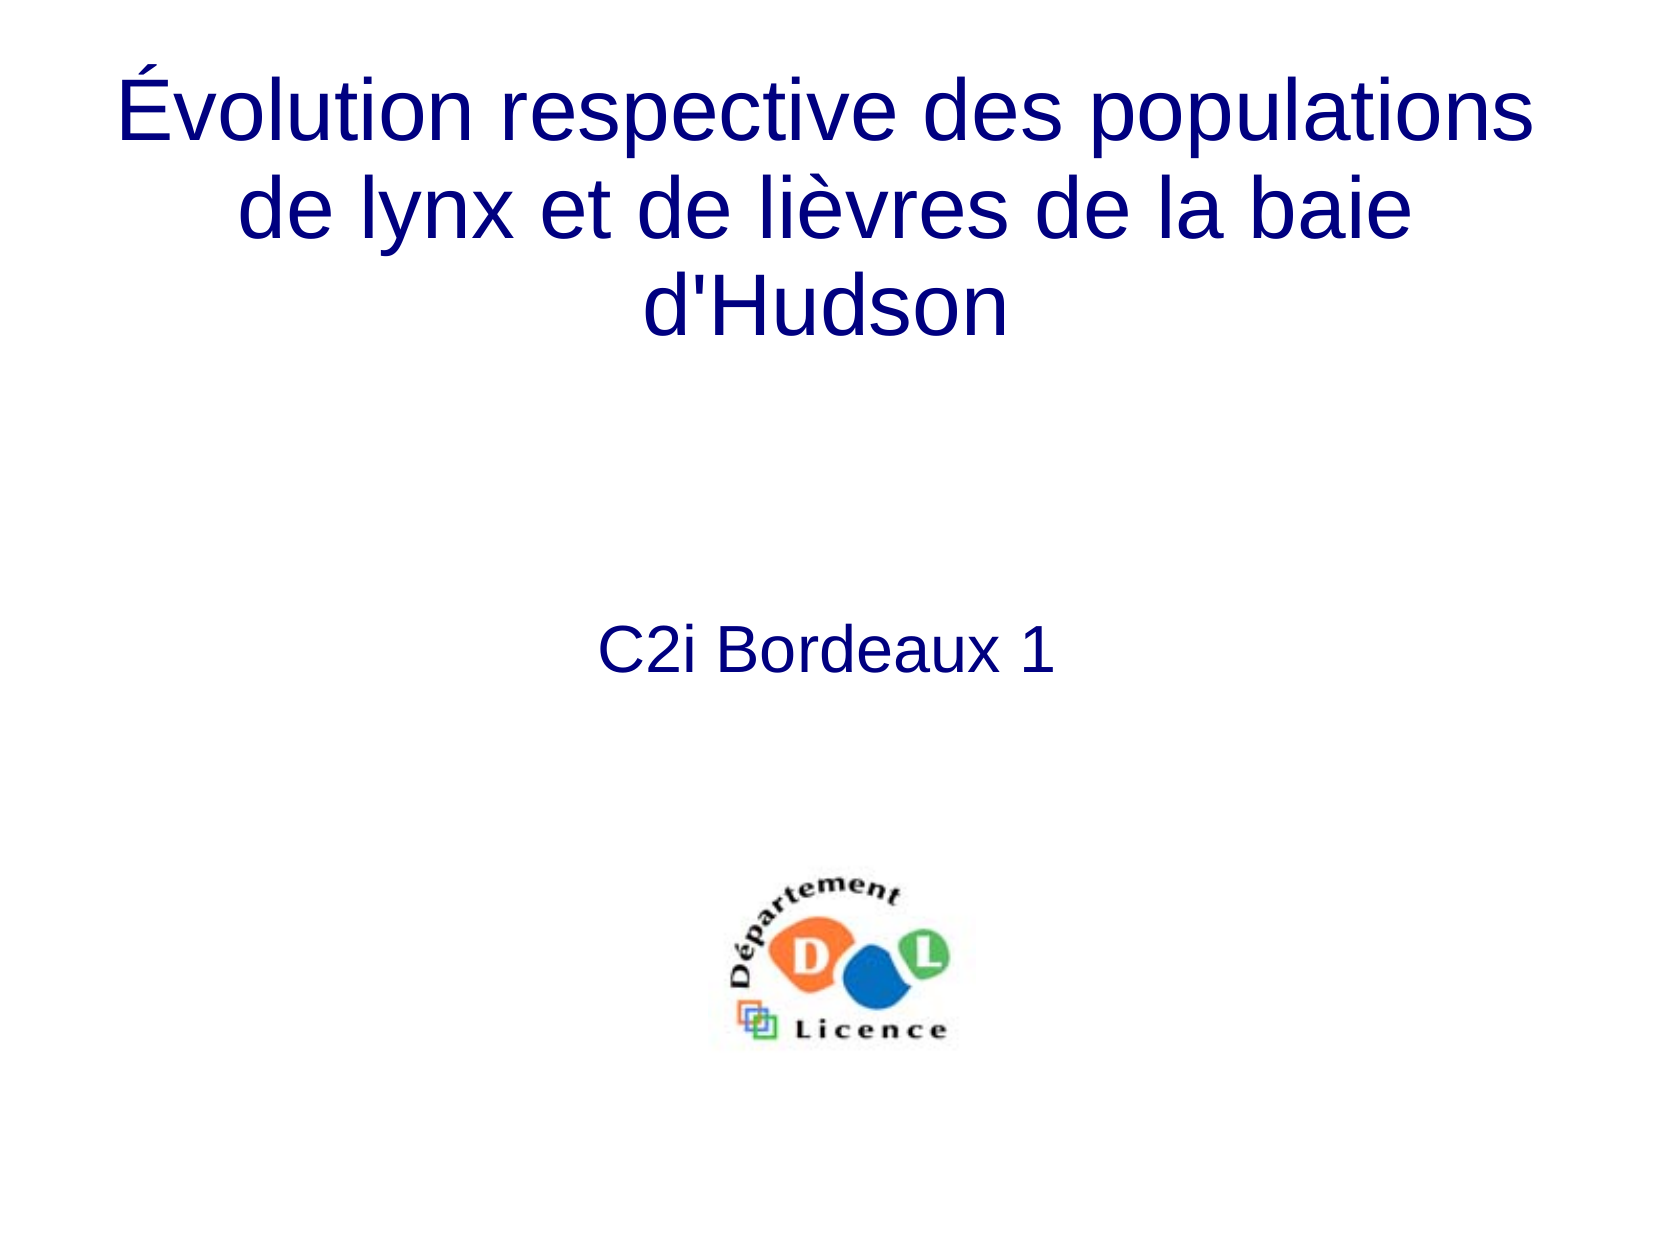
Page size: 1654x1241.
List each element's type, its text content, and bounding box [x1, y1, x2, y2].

subtitle C2i Bordeaux 1 [82, 290, 1571, 1010]
picture [708, 850, 976, 1080]
title Évolution respective des populations de lynx et de lièvres de la baie d'Hudson [82, 61, 1571, 290]
